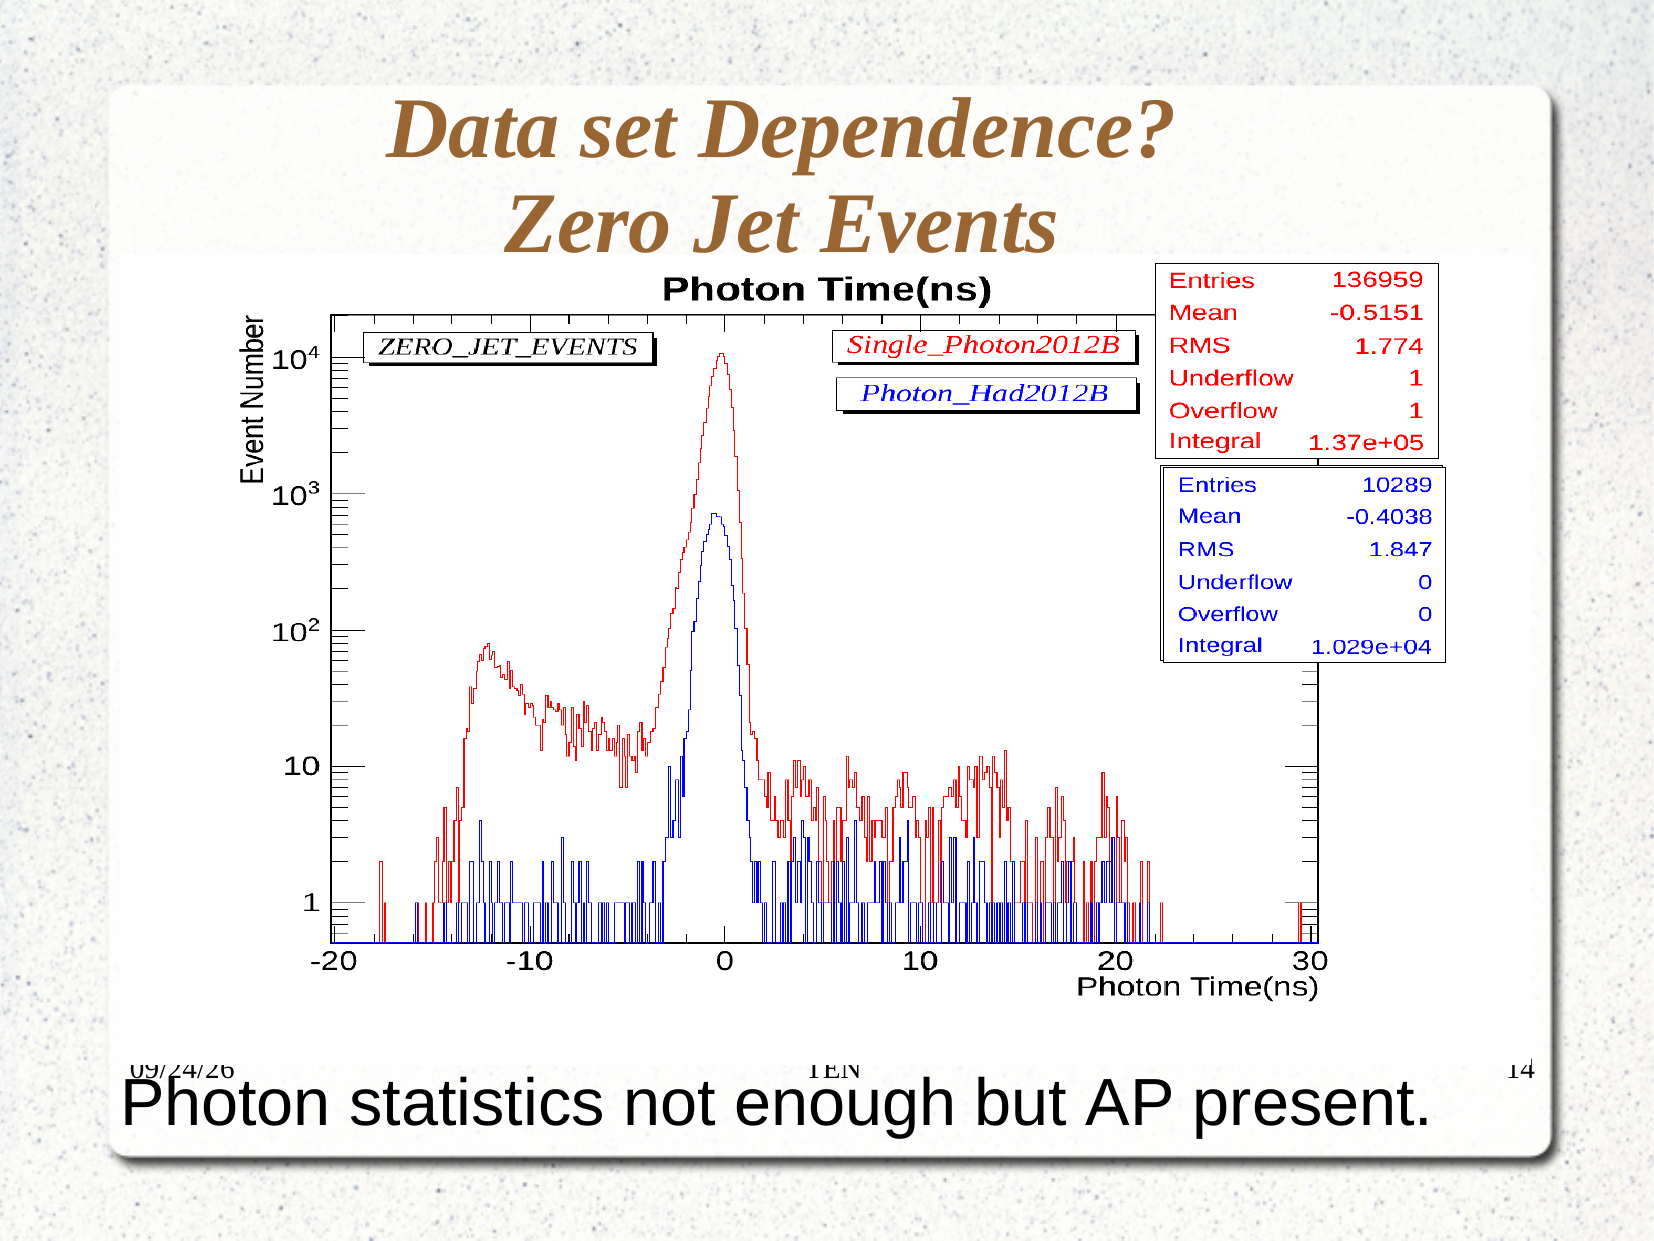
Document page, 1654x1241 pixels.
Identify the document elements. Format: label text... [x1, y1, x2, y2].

picture [0, 0, 1654, 1241]
subtitle Photon statistics not enough but AP present. [120, 1066, 1486, 1141]
title Data set Dependence? Zero Jet Events [272, 80, 1293, 254]
